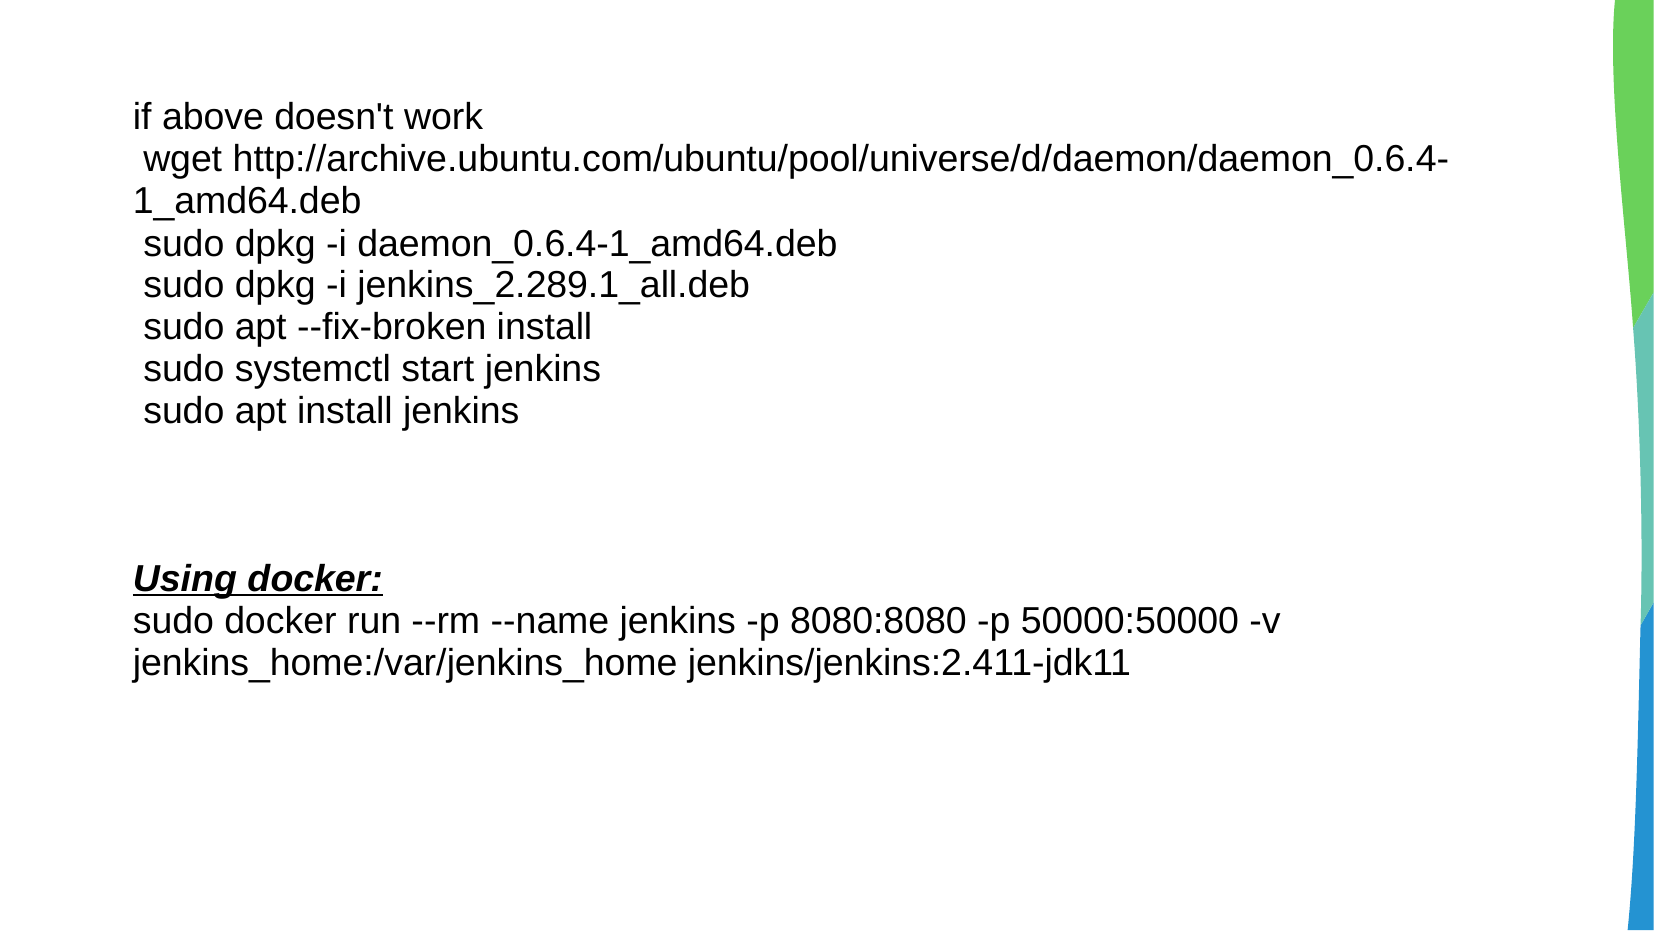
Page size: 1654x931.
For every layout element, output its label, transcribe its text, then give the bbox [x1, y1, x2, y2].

text_box if above doesn't work wget http://archive.ubuntu.com/ubuntu/pool/universe/d/daemon/daemon_0.6.4-1_amd64.deb sudo dpkg -i daemon_0.6.4-1_amd64.deb sudo dpkg -i jenkins_2.289.1_all.deb sudo apt --fix-broken install sudo systemctl start jenkins sudo apt install jenkins Using docker: sudo docker run --rm --name jenkins -p 8080:8080 -p 50000:50000 -v jenkins_home:/var/jenkins_home jenkins/jenkins:2.411-jdk11 [118, 88, 1506, 776]
